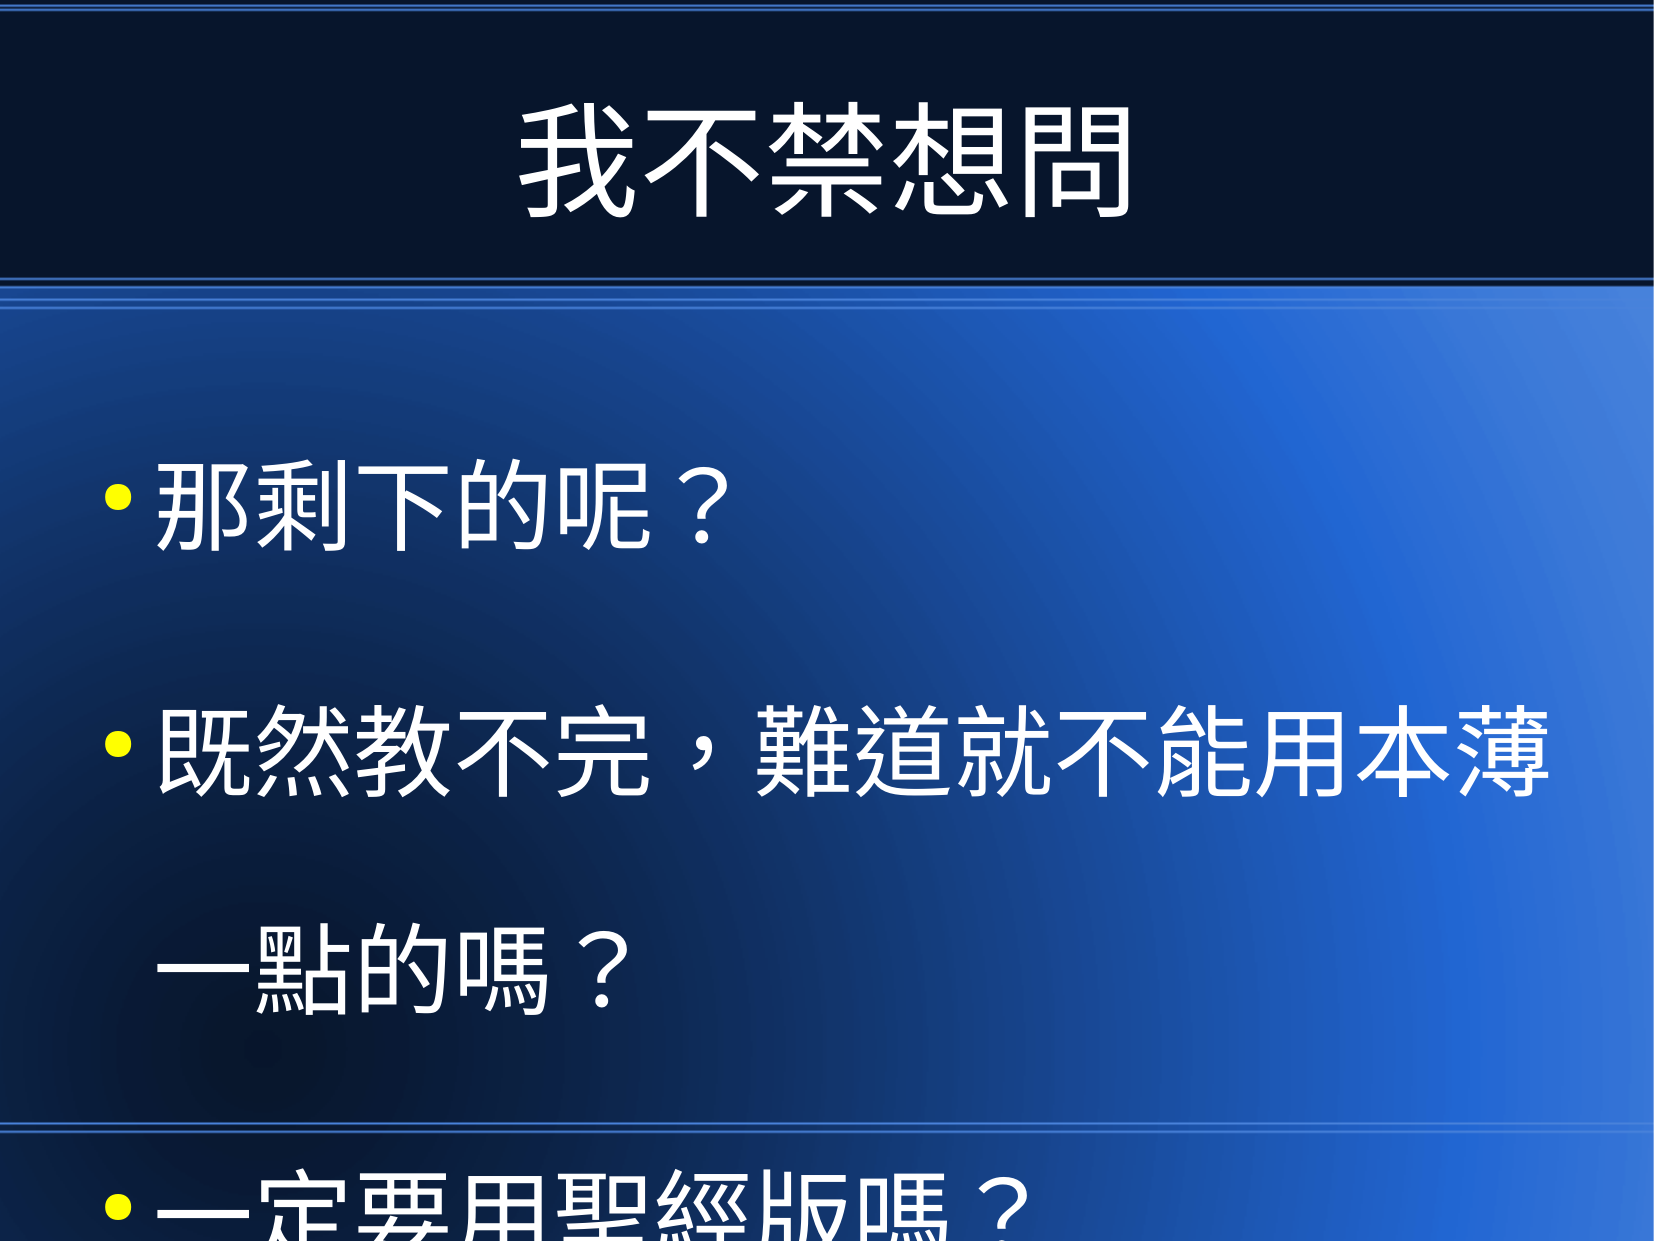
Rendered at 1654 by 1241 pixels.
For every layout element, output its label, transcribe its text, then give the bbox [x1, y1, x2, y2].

title 我不禁想問 [82, 49, 1571, 257]
picture [0, 0, 1654, 1241]
list 那剩下的呢？ 既然教不完，難道就不能用本薄一點的嗎？ 一定要用聖經版嗎？ [82, 355, 1571, 1241]
